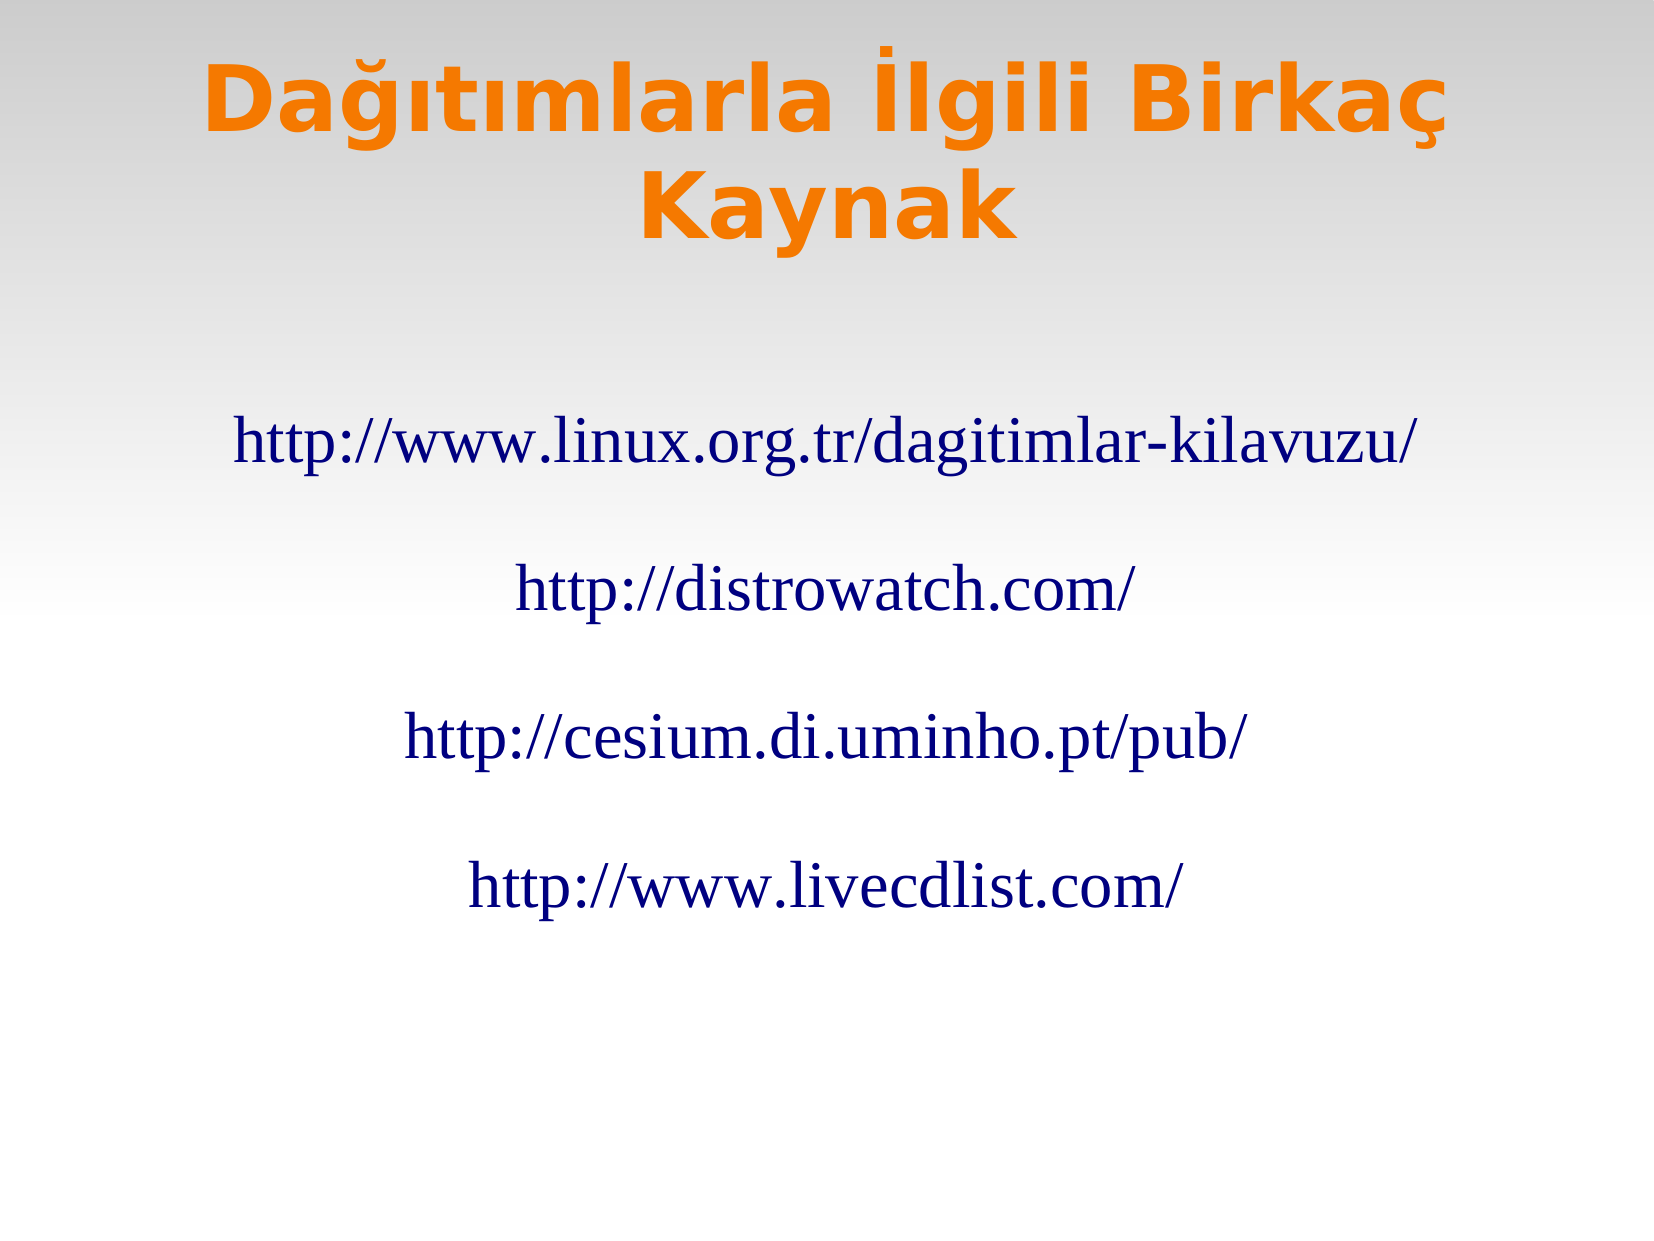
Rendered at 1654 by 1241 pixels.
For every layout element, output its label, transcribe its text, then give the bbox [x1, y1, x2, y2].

title Dağıtımlarla İlgili Birkaç Kaynak [82, 45, 1571, 261]
subtitle http://www.linux.org.tr/dagitimlar-kilavuzu/ http://distrowatch.com/ http://cesium.di.uminho.pt/pub/ http://www.livecdlist.com/ [82, 290, 1571, 1109]
